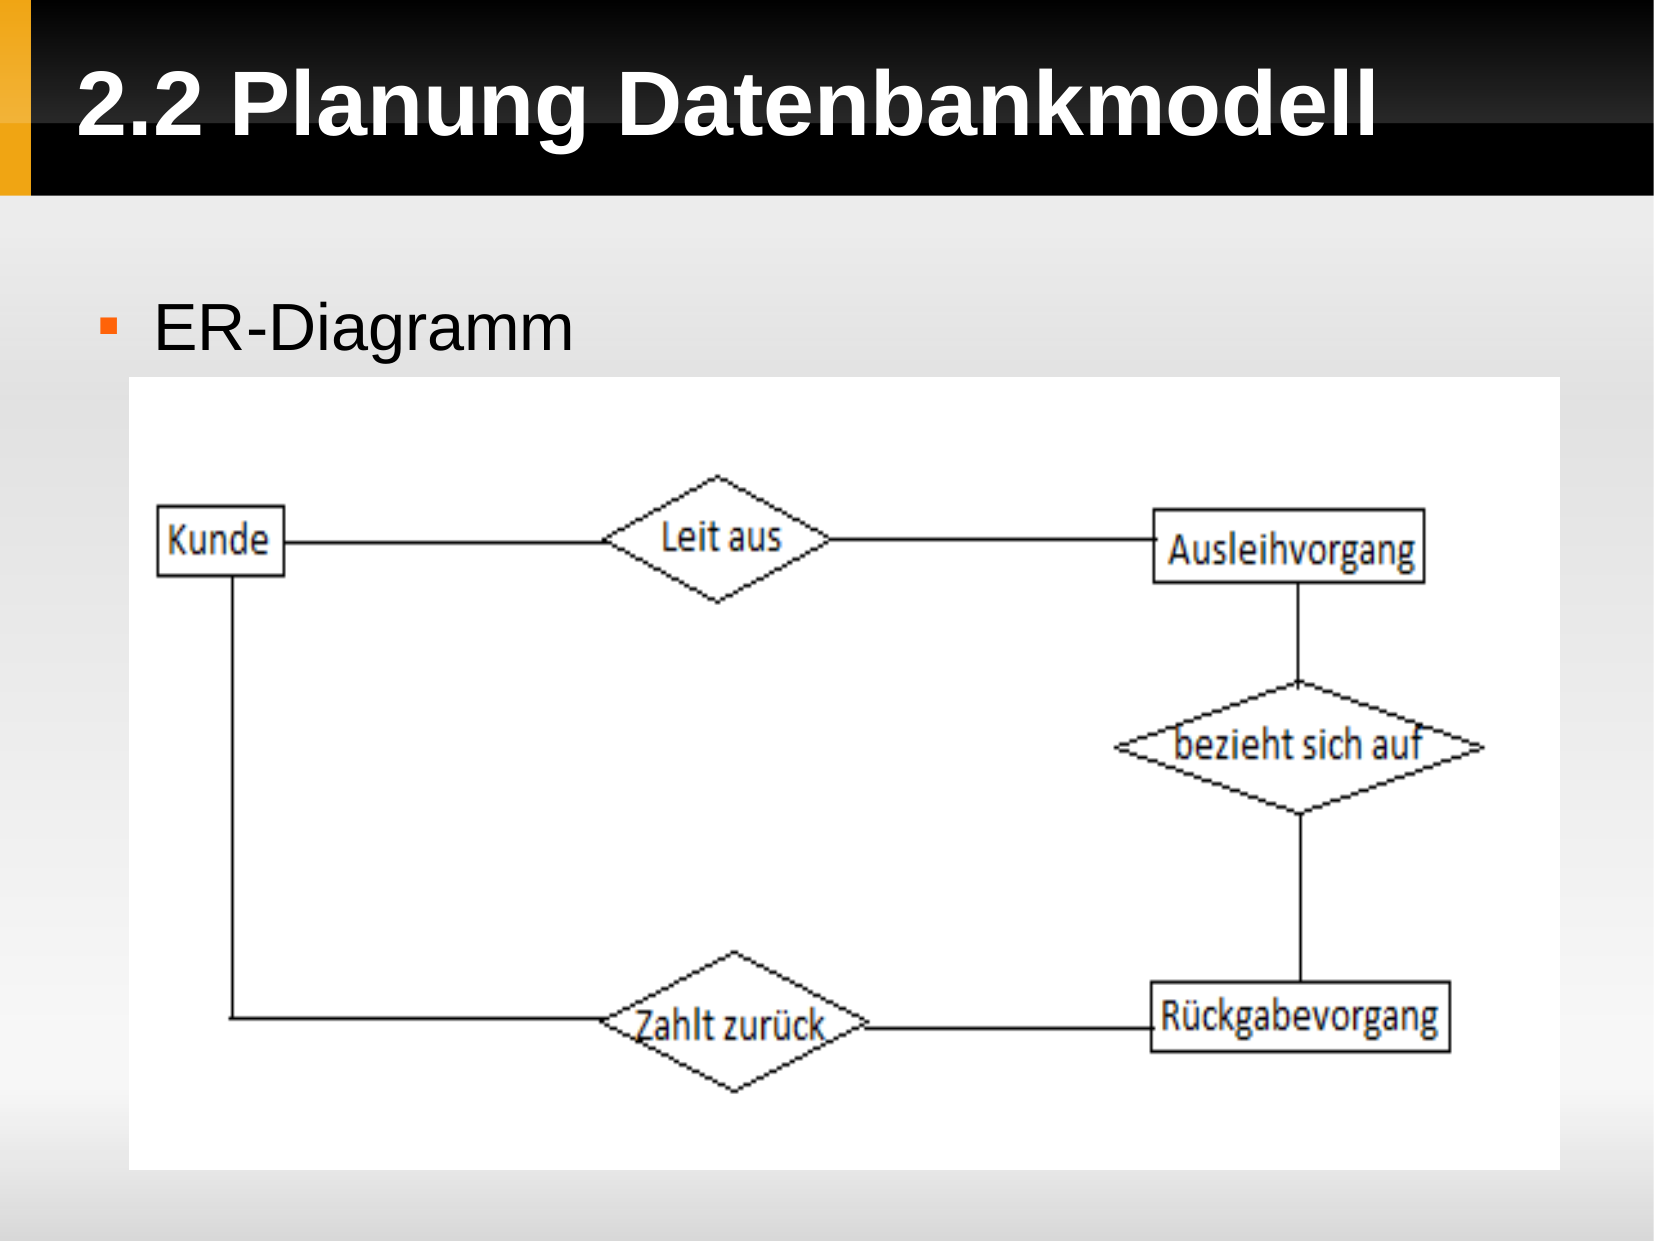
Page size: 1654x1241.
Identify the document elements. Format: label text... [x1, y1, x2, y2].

title 2.2 Planung Datenbankmodell [76, 0, 1565, 208]
list ER-Diagramm [82, 290, 1571, 1109]
picture [0, 0, 1654, 1241]
